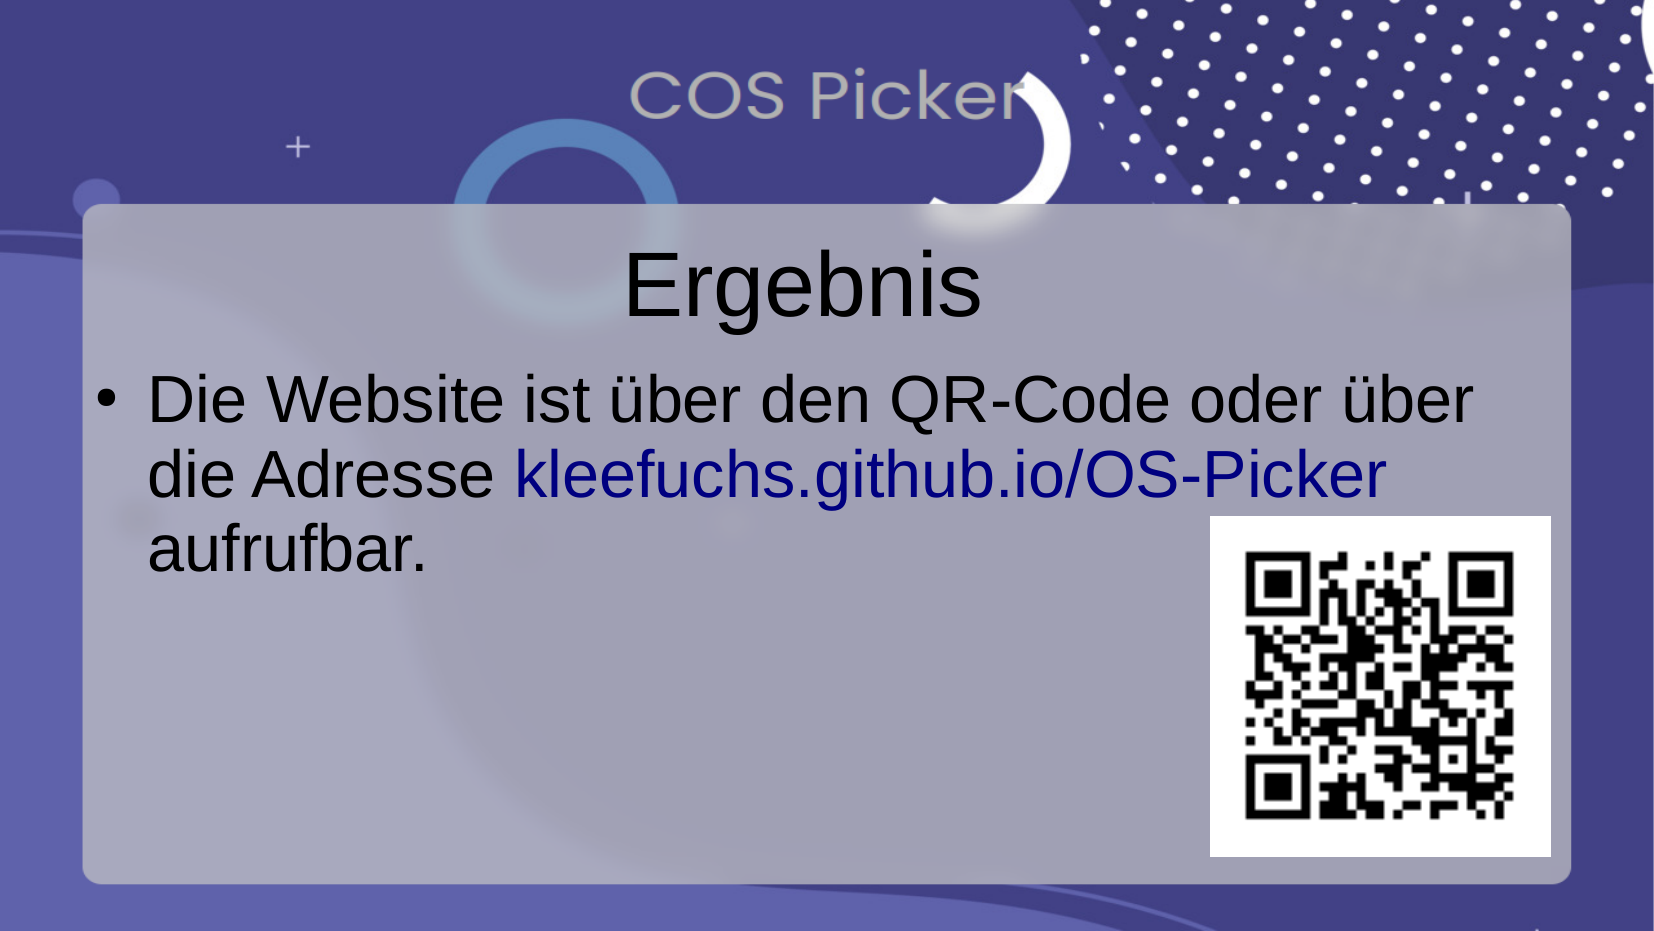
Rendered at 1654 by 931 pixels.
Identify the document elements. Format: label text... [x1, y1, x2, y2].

list Die Website ist über den QR-Code oder über die Adresse kleefuchs.github.io/OS-Picker aufrufbar. [76, 361, 1565, 835]
title Ergebnis [59, 206, 1548, 362]
picture [1210, 516, 1551, 857]
